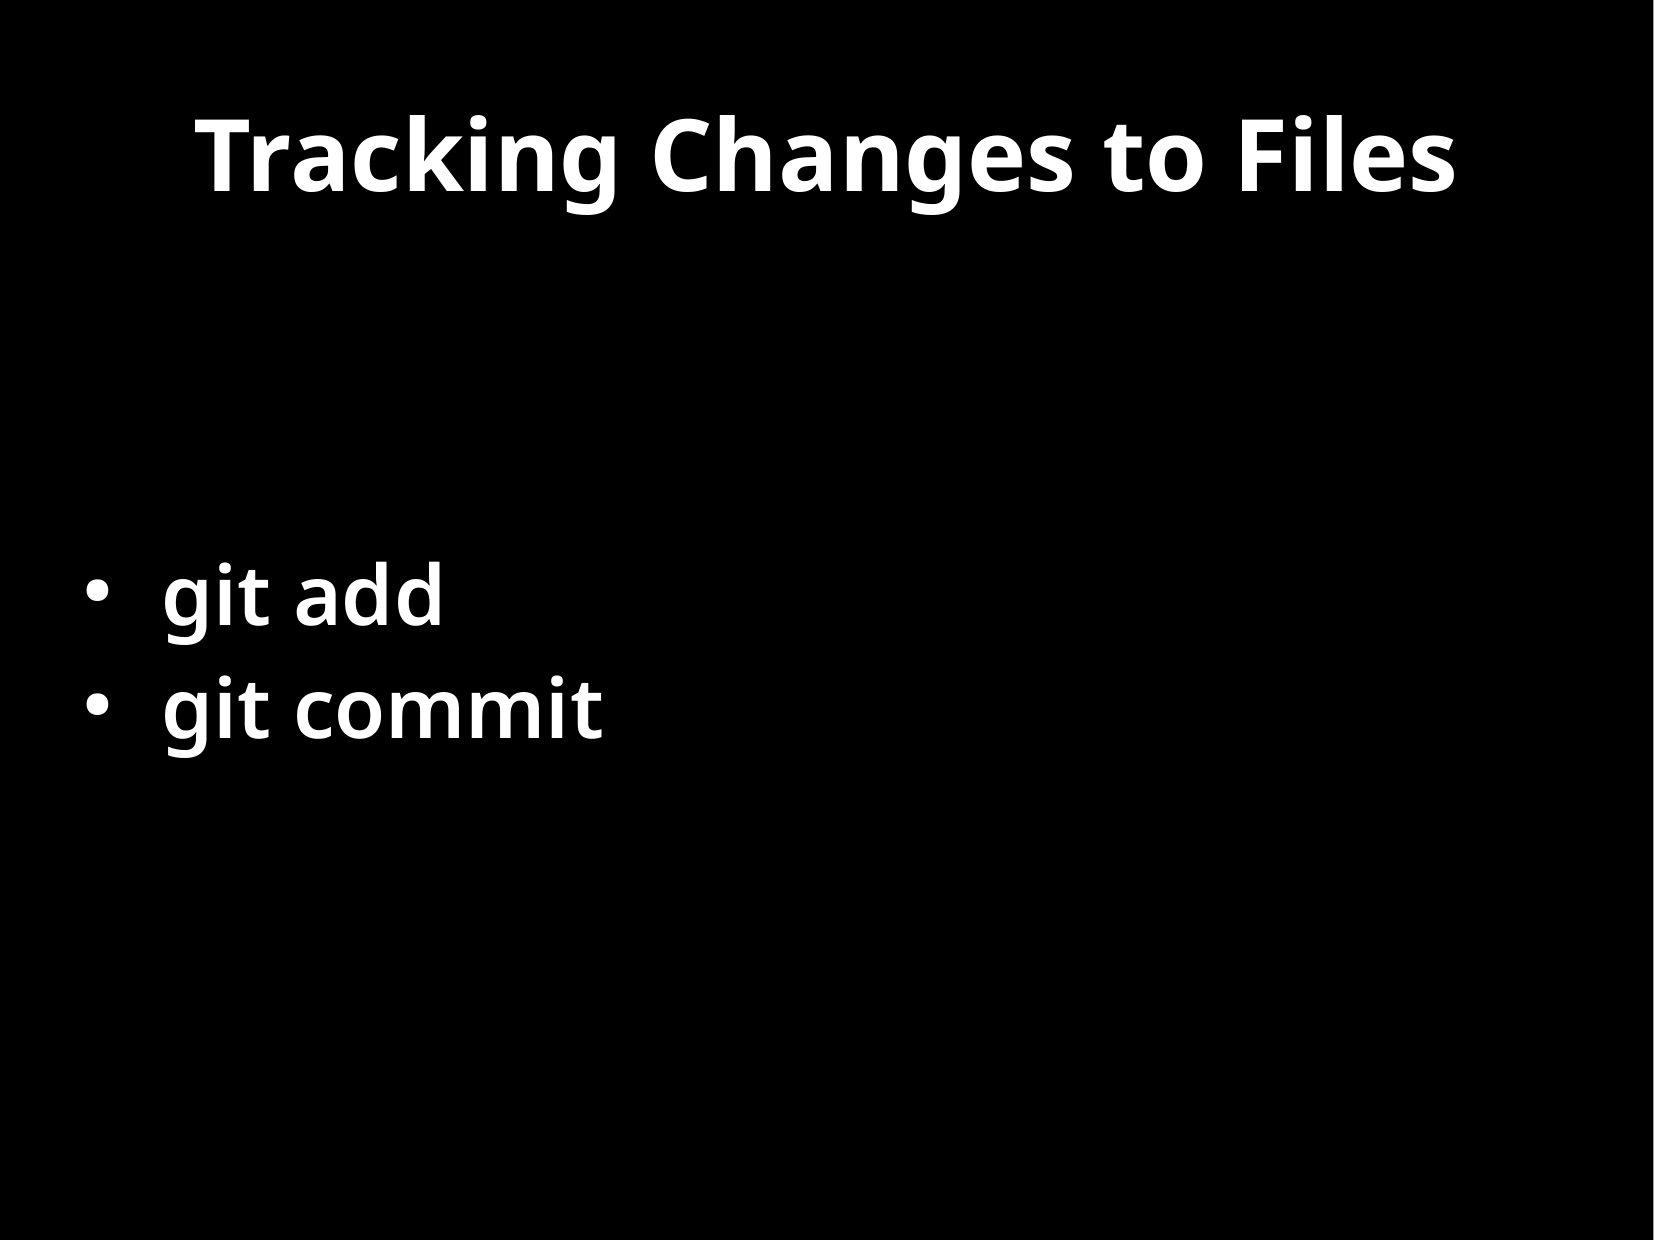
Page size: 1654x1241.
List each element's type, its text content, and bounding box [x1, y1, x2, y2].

subtitle git add git commit [82, 125, 1571, 1174]
title Tracking Changes to Files [82, 49, 1571, 125]
